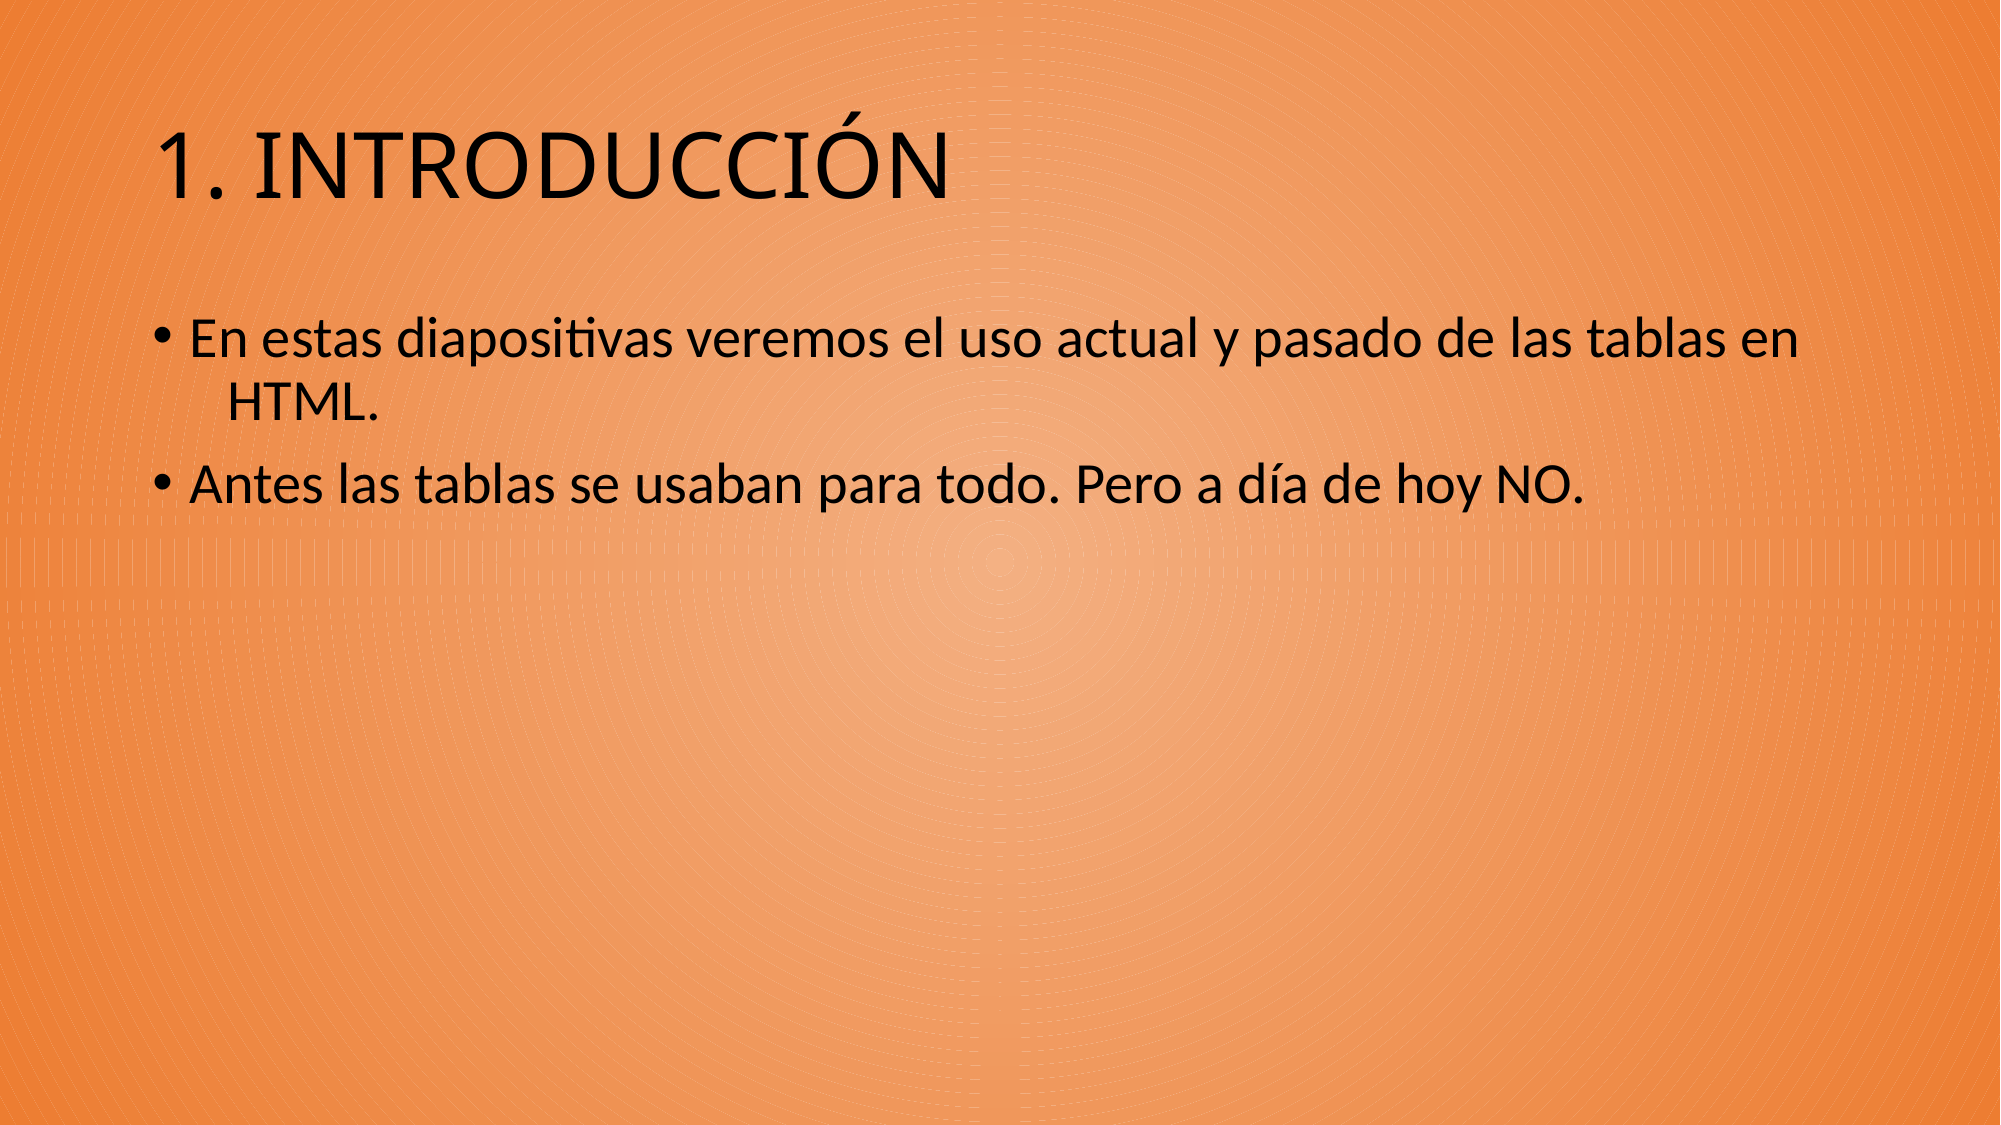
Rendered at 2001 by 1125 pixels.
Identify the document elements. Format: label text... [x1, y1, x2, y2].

title 1. INTRODUCCIÓN [137, 59, 1863, 278]
list En estas diapositivas veremos el uso actual y pasado de las tablas en HTML. Antes las tablas se usaban para todo. Pero a día de hoy NO. [137, 299, 1863, 1014]
